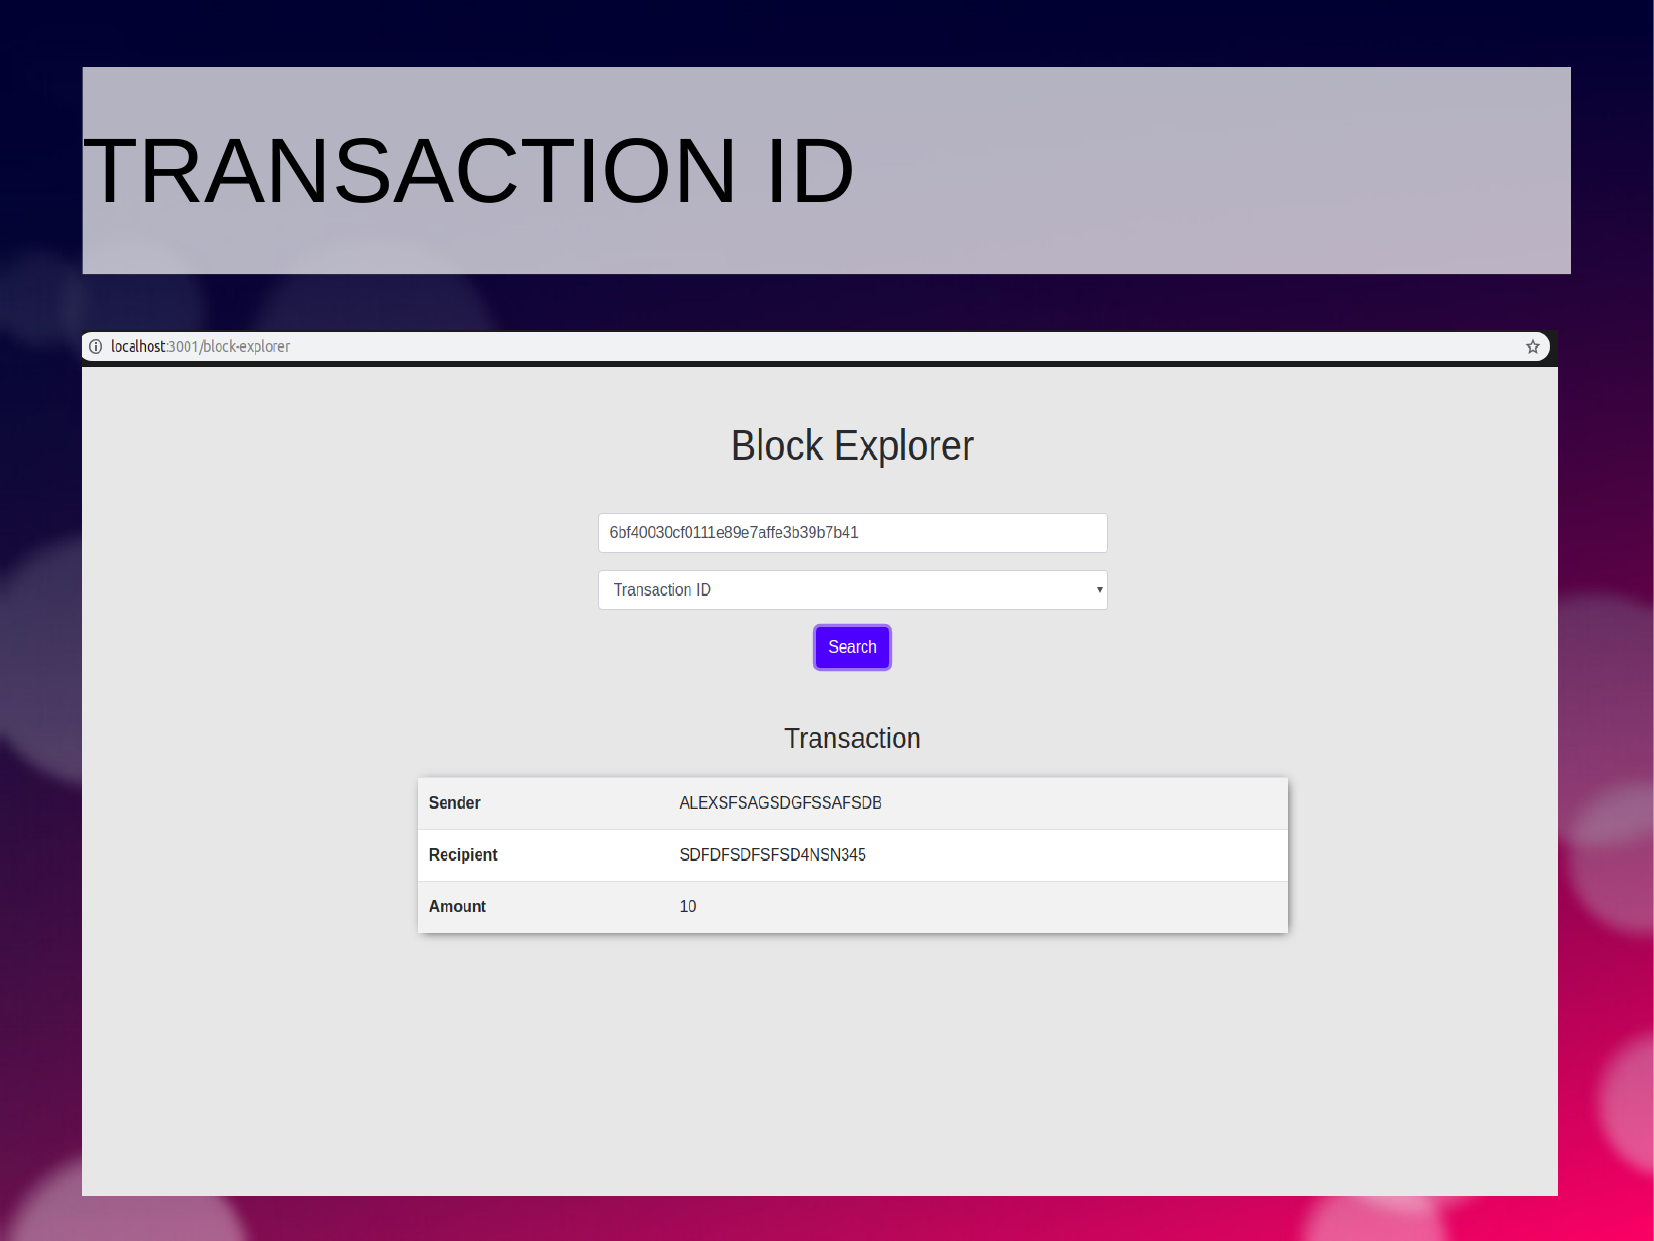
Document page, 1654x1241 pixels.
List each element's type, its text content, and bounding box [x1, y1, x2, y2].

picture [0, 0, 1654, 1241]
title TRANSACTION ID [82, 67, 1571, 275]
